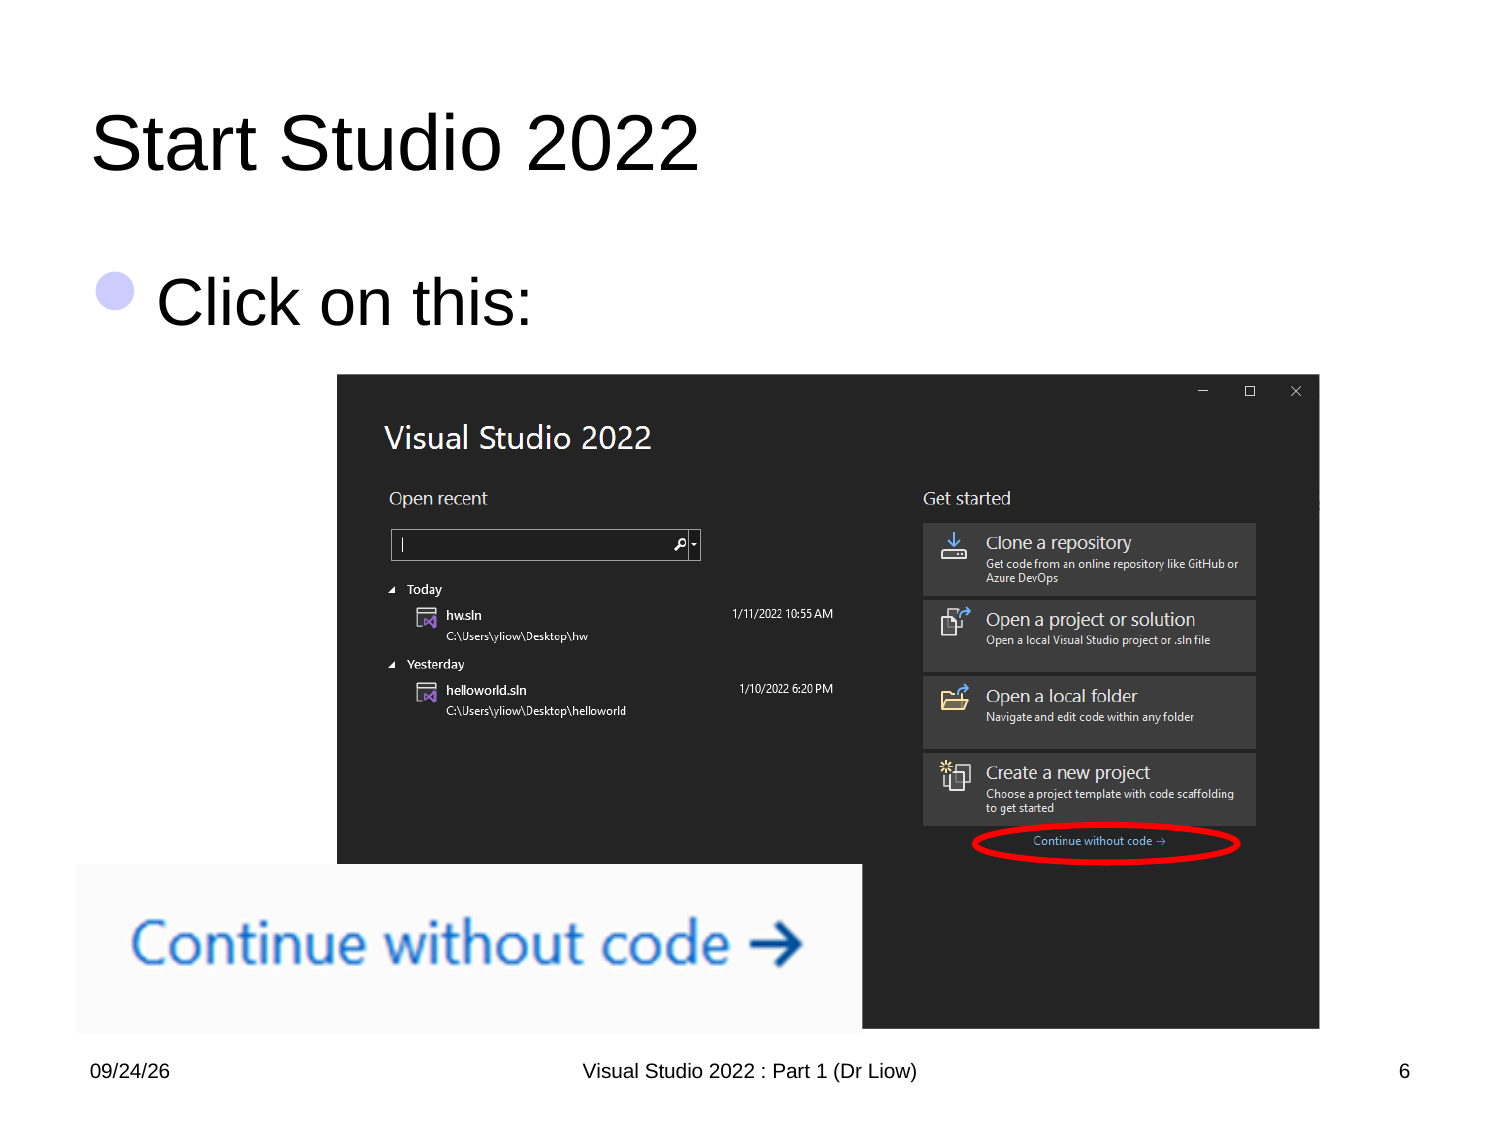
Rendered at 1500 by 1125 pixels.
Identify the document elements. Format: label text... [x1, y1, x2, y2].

list Click on this: [75, 260, 1426, 529]
text_box <number> [1074, 1049, 1426, 1101]
text_box Visual Studio 2022 : Part 1 (Dr Liow) [512, 1049, 988, 1101]
picture [75, 529, 1320, 1034]
text_box 01/11/22 [74, 1049, 426, 1101]
title Start Studio 2022 [75, 45, 1426, 233]
